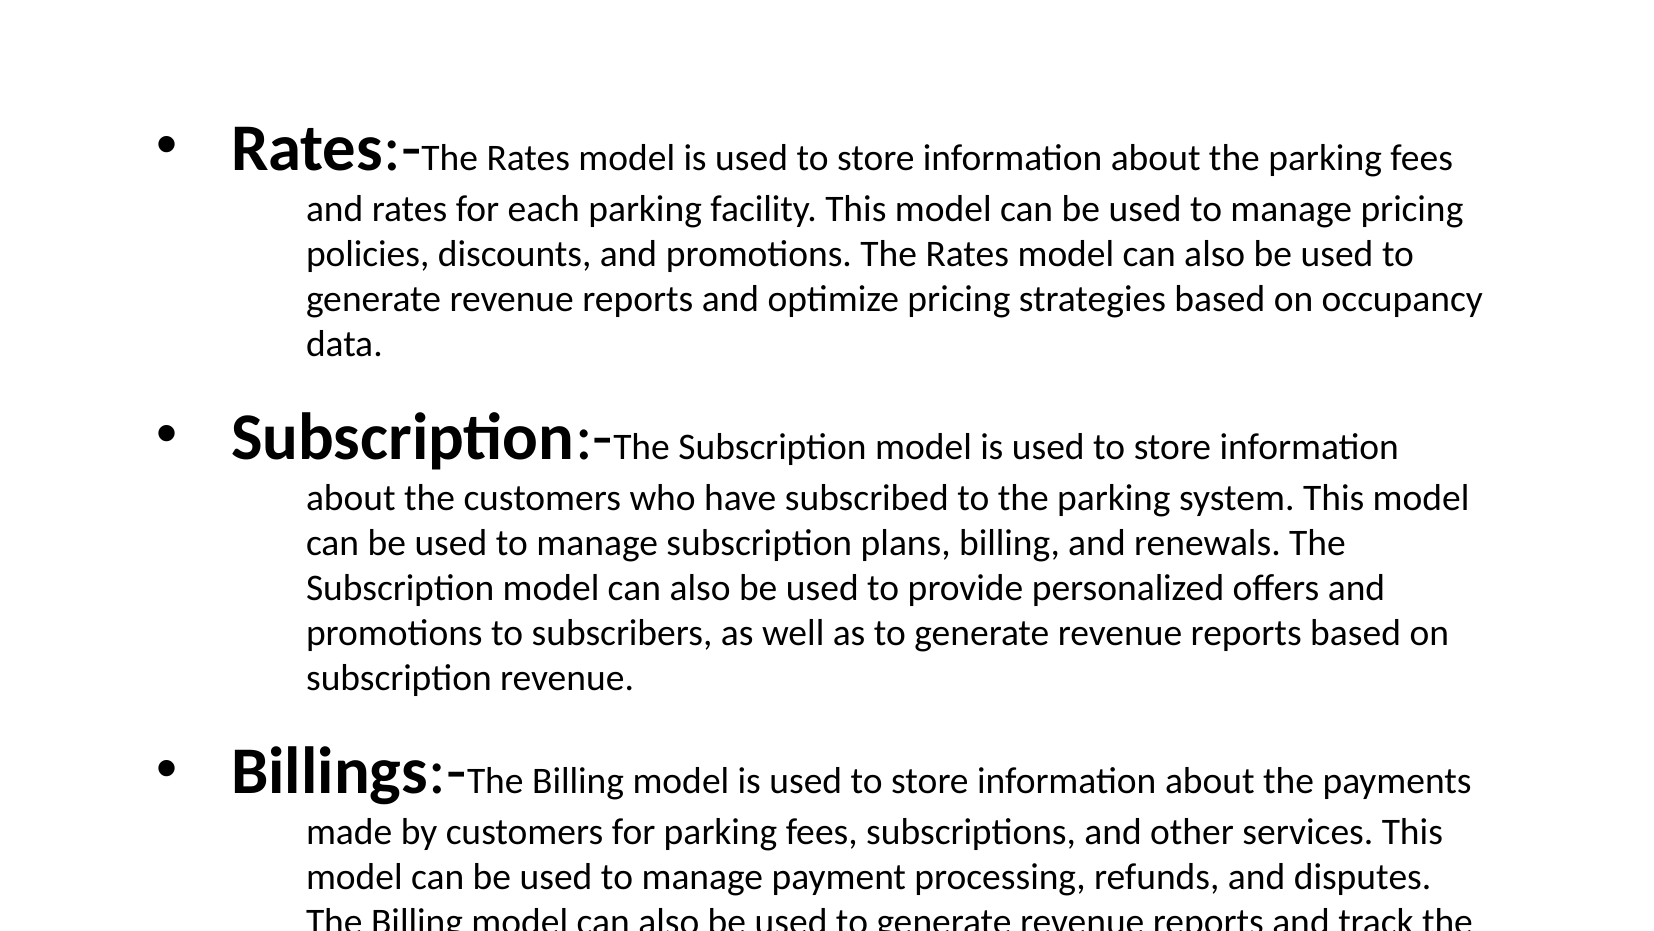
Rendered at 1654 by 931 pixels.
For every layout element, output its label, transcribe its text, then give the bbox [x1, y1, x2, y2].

text_box Rates:-The Rates model is used to store information about the parking fees and rates for each parking facility. This model can be used to manage pricing policies, discounts, and promotions. The Rates model can also be used to generate revenue reports and optimize pricing strategies based on occupancy data. Subscription:-The Subscription model is used to store information about the customers who have subscribed to the parking system. This model can be used to manage subscription plans, billing, and renewals. The Subscription model can also be used to provide personalized offers and promotions to subscribers, as well as to generate revenue reports based on subscription revenue. Billings:-The Billing model is used to store information about the payments made by customers for parking fees, subscriptions, and other services. This model can be used to manage payment processing, refunds, and disputes. The Billing model can also be used to generate revenue reports and track the payment history for each customer [141, 96, 1511, 931]
